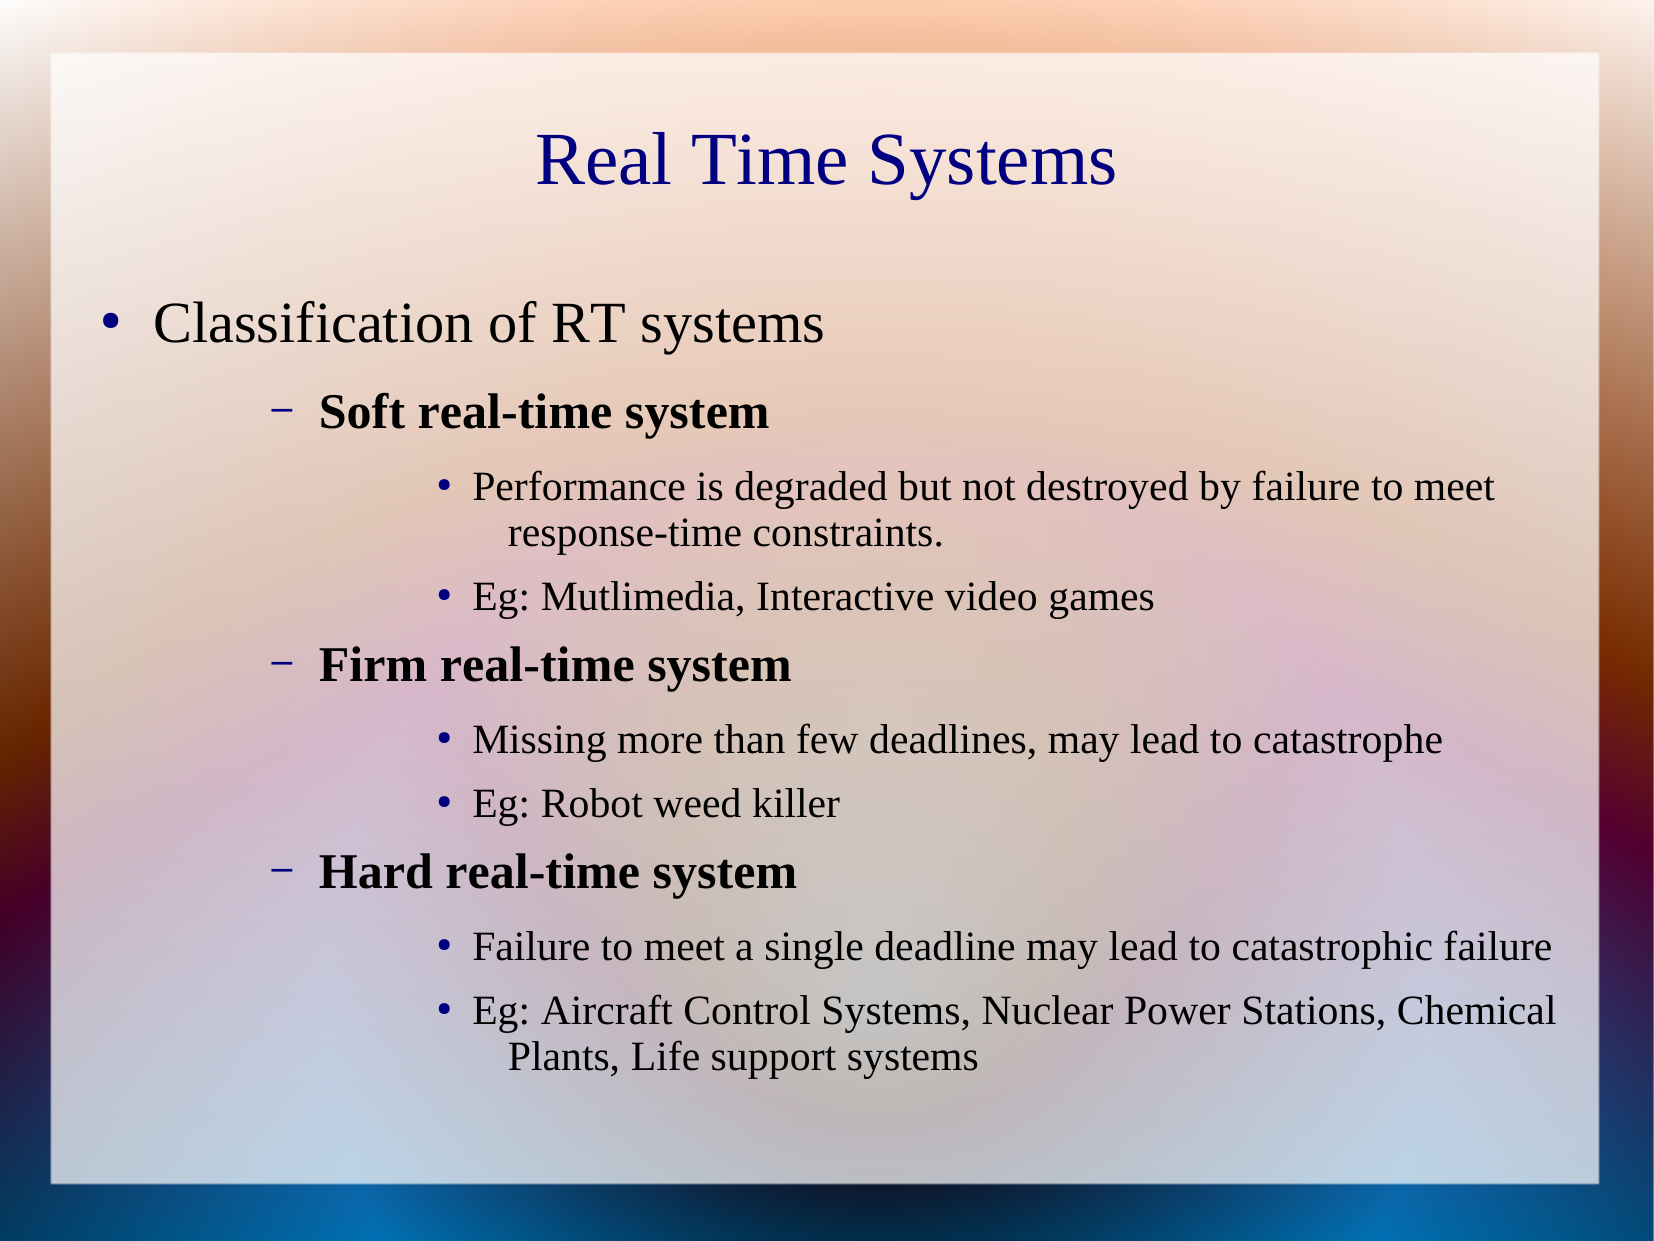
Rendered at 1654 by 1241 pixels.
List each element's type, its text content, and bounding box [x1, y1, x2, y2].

list Classification of RT systems Soft real-time system Performance is degraded but not destroyed by failure to meet response-time constraints. Eg: Mutlimedia, Interactive video games Firm real-time system Missing more than few deadlines, may lead to catastrophe Eg: Robot weed killer Hard real-time system Failure to meet a single deadline may lead to catastrophic failure Eg: Aircraft Control Systems, Nuclear Power Stations, Chemical Plants, Life support systems [82, 290, 1571, 1098]
title Real Time Systems [82, 55, 1571, 263]
picture [0, 0, 1654, 1241]
